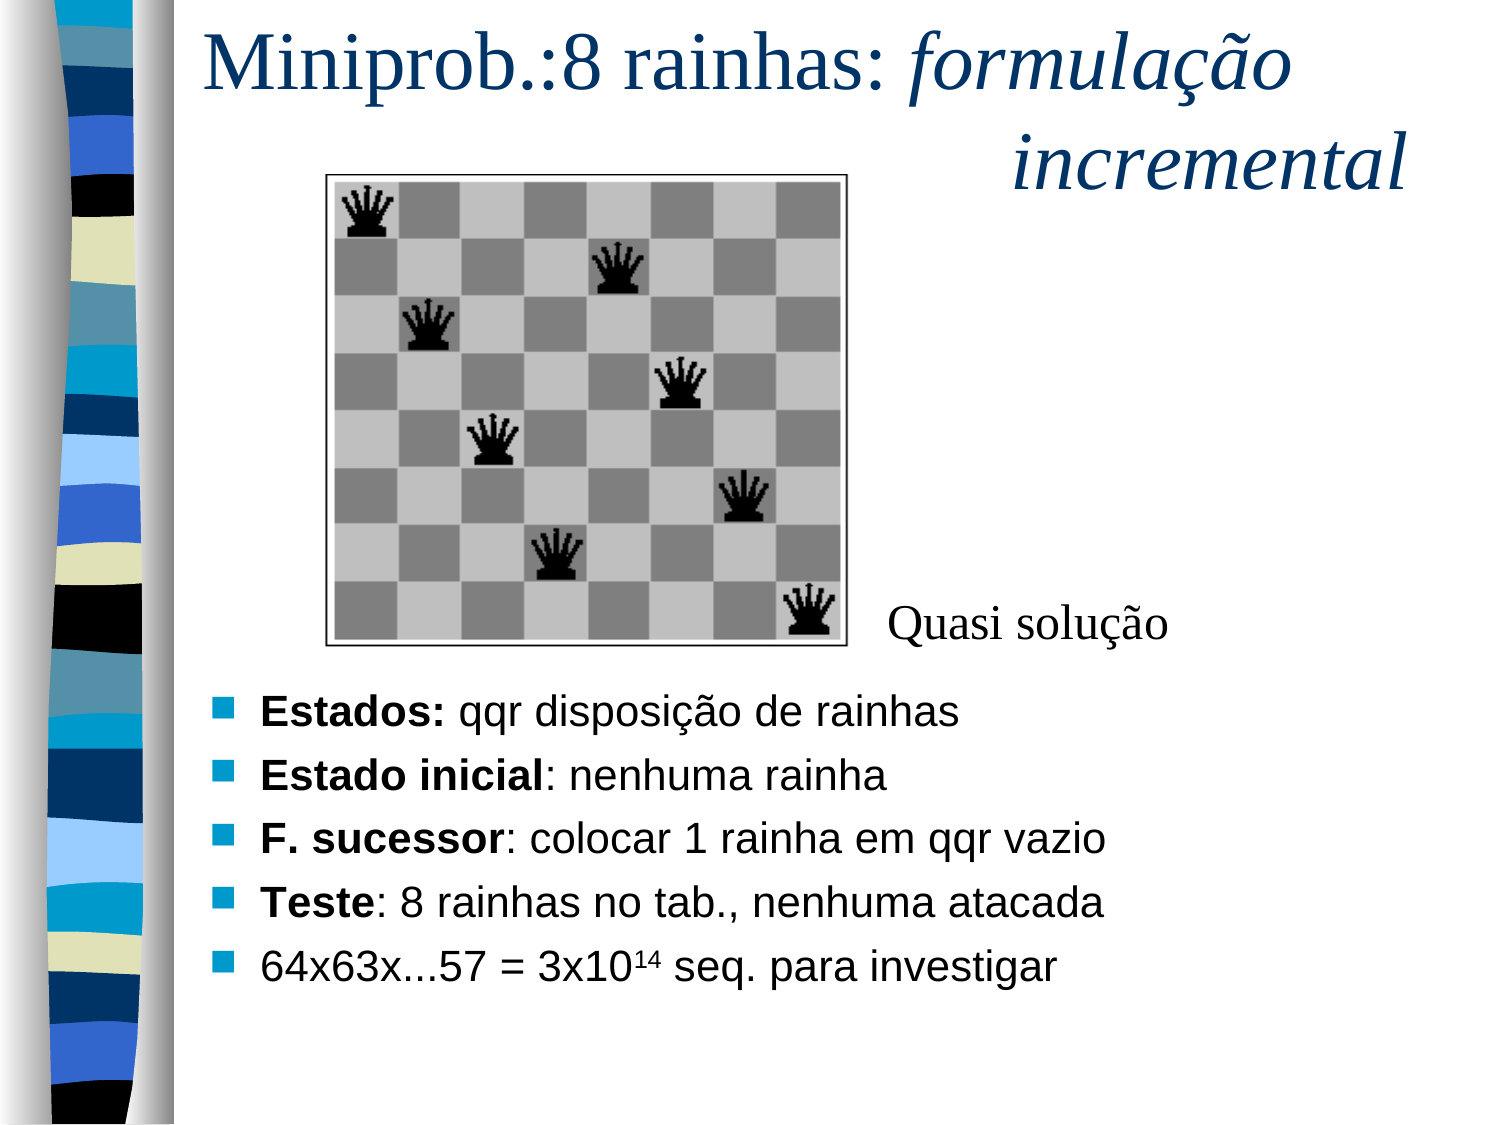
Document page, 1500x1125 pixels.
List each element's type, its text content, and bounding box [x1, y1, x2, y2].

title Miniprob.:8 rainhas: formulação incremental [187, 0, 1463, 214]
picture [324, 174, 850, 651]
list Estados: qqr disposição de rainhas Estado inicial: nenhuma rainha F. sucessor: colocar 1 rainha em qqr vazio Teste: 8 rainhas no tab., nenhuma atacada 64x63x...57 = 3x1014 seq. para investigar [199, 674, 1438, 1000]
text_box Quasi solução [872, 581, 1185, 658]
